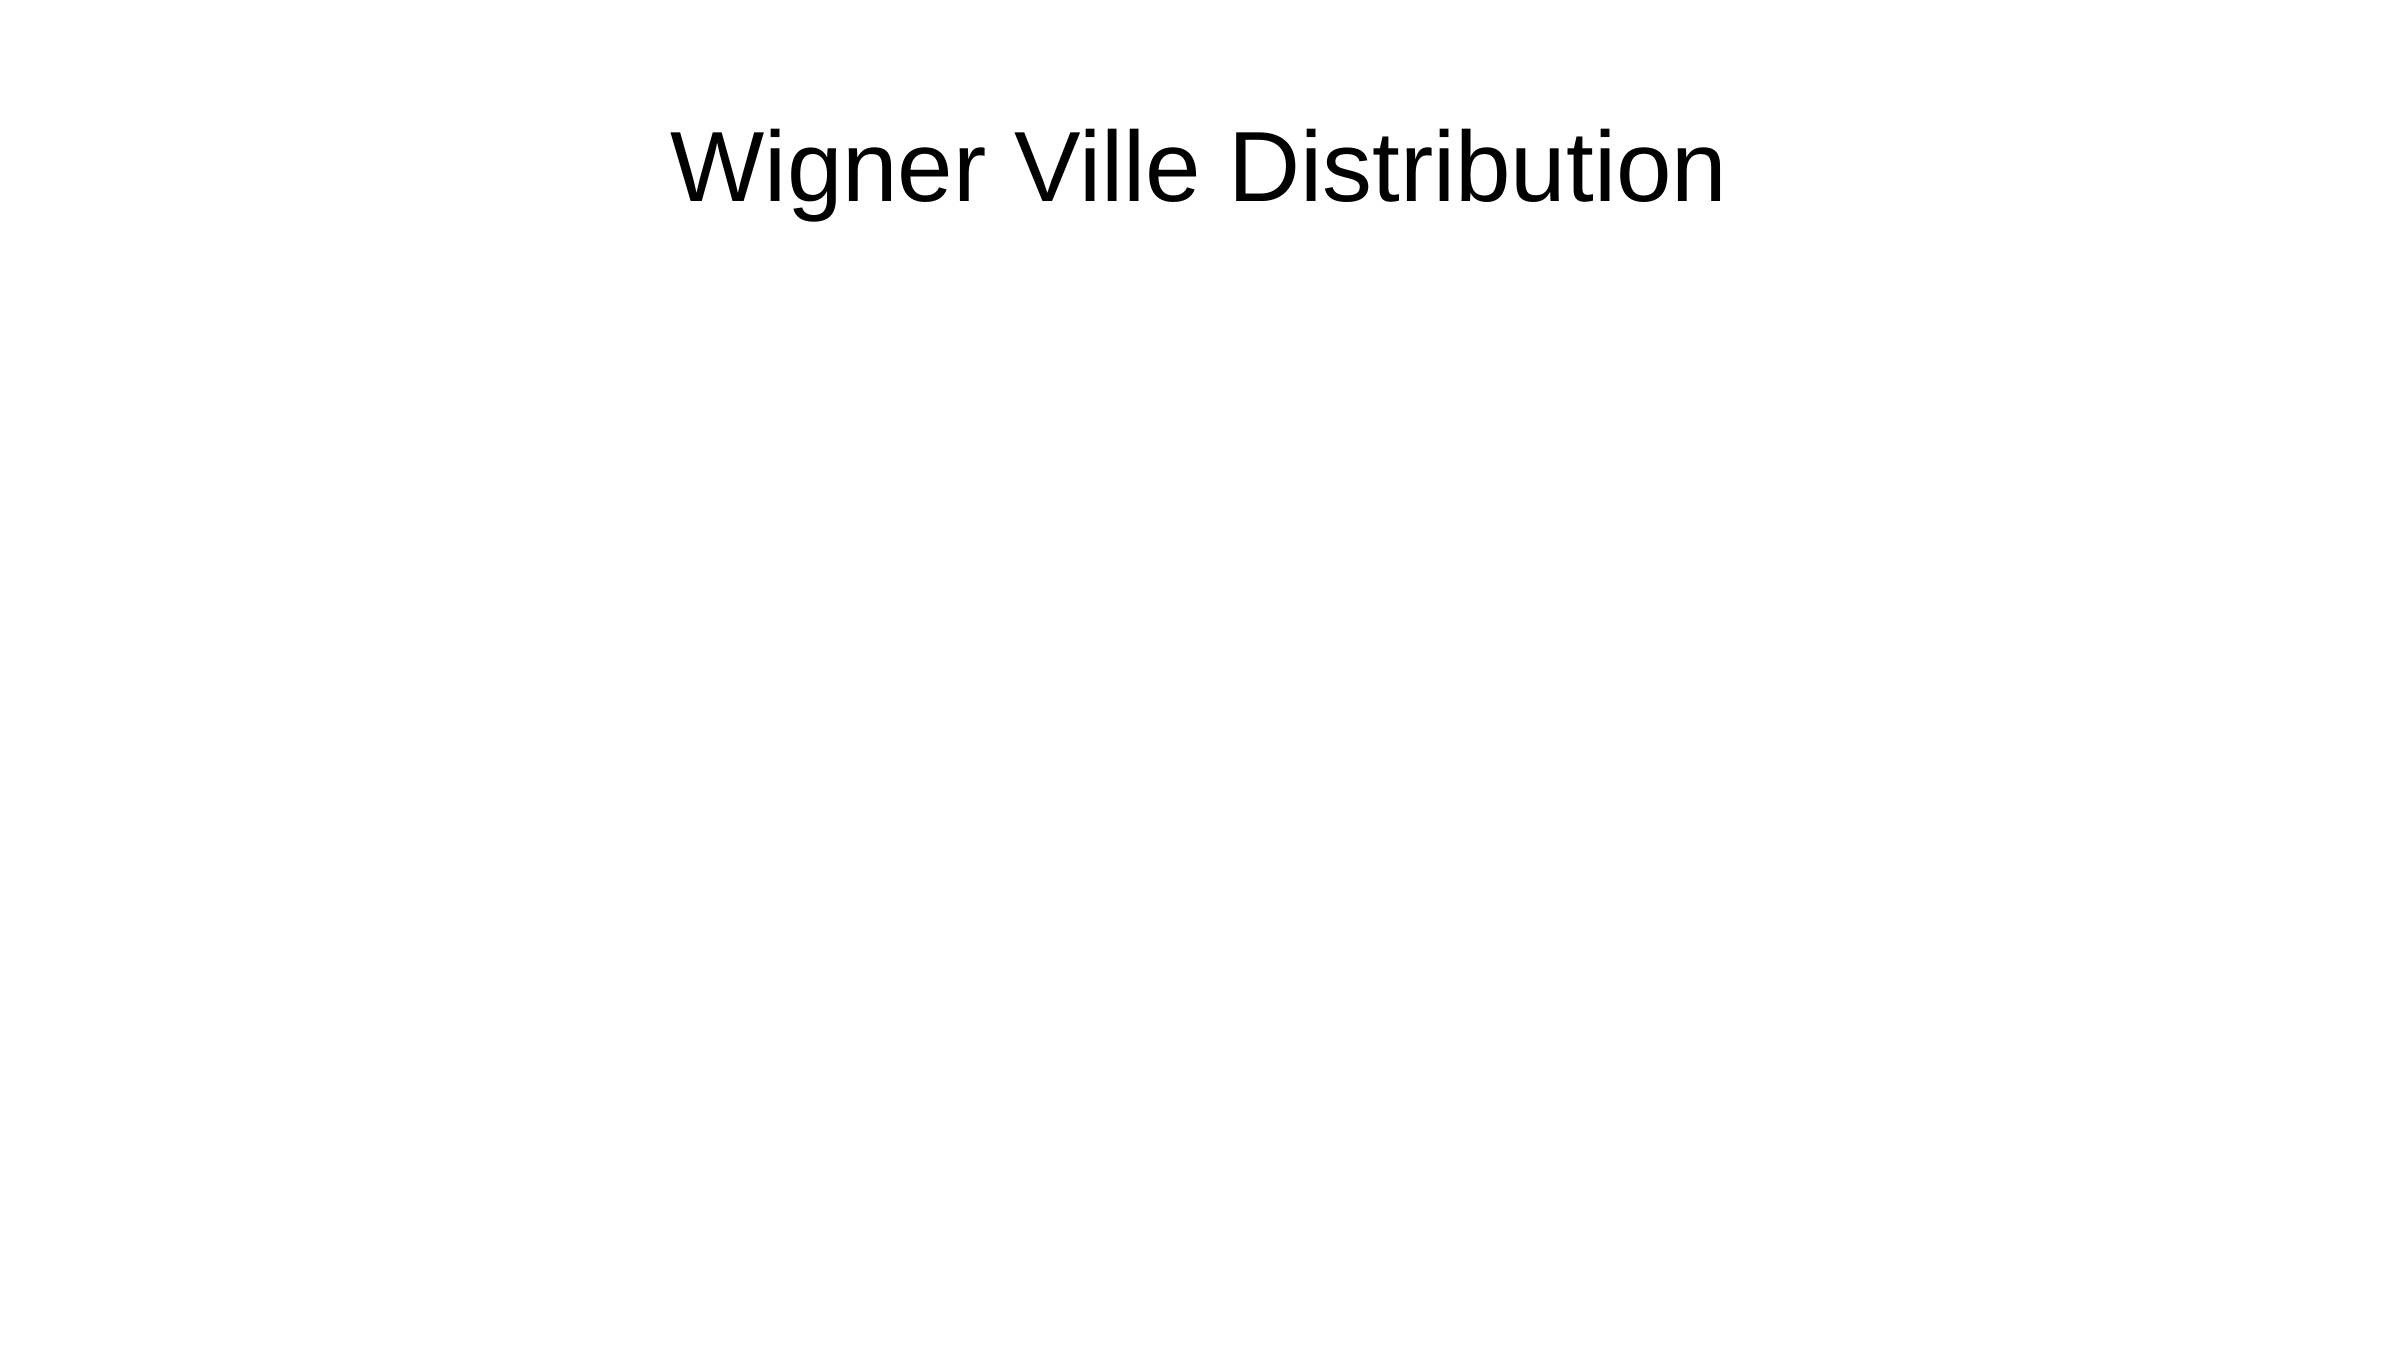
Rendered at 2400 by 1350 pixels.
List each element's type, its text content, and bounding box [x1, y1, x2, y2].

title Wigner Ville Distribution [120, 53, 2280, 280]
